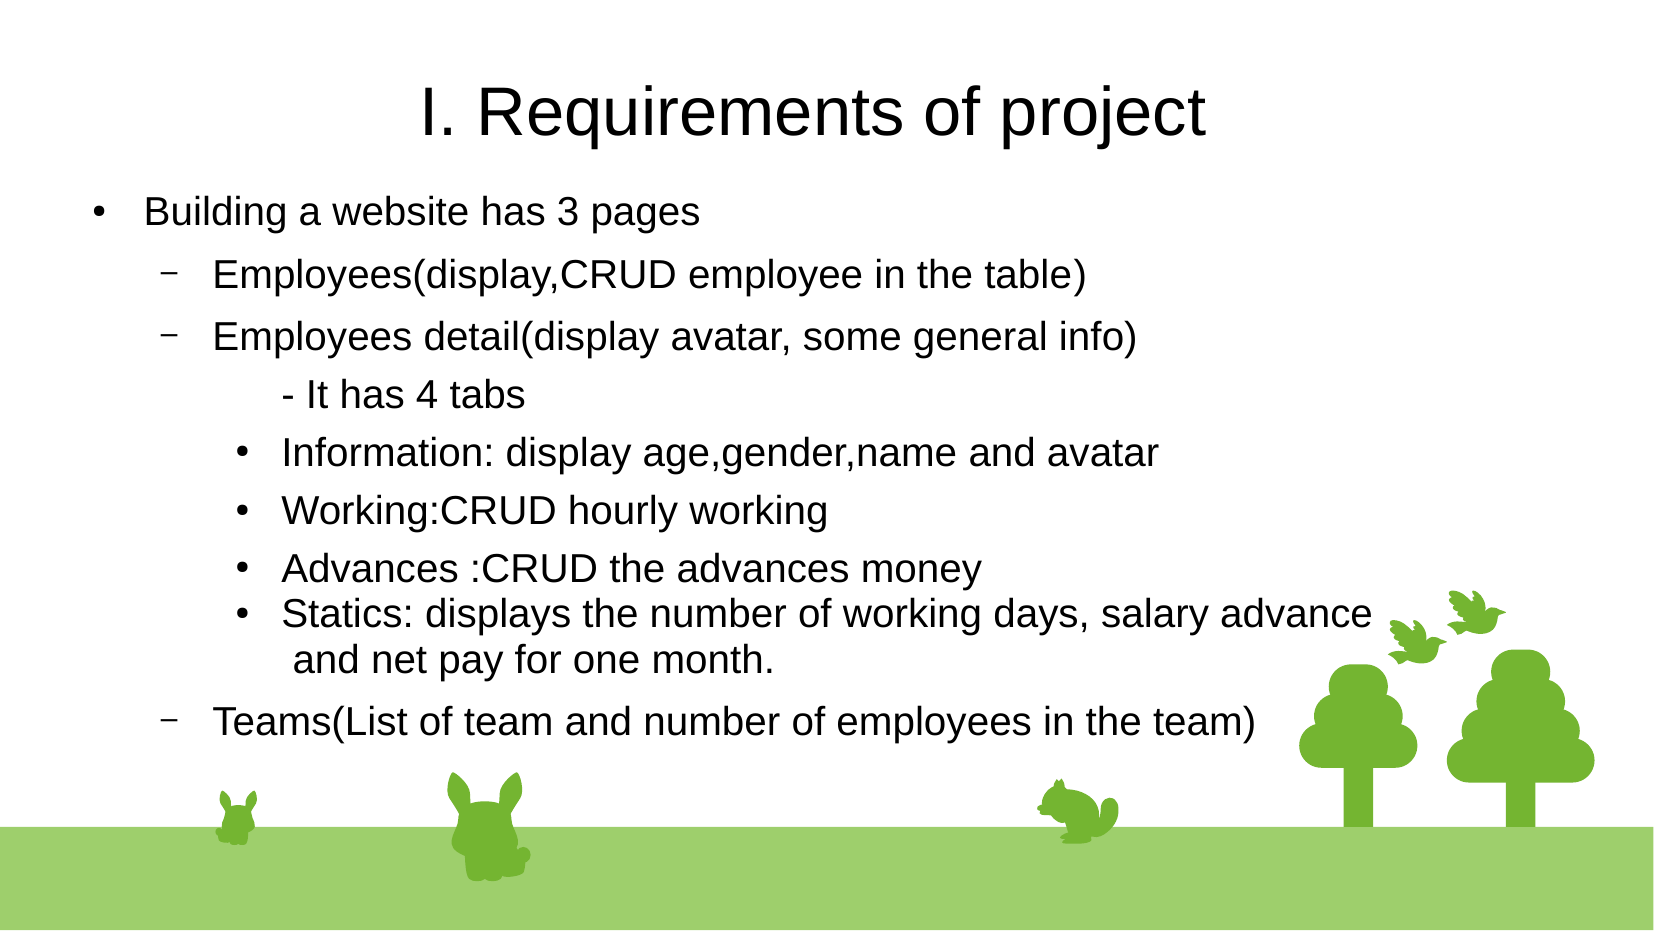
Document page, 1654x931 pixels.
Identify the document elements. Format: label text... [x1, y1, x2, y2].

list Building a website has 3 pages Employees(display,CRUD employee in the table) Employees detail(display avatar, some general info) - It has 4 tabs Information: display age,gender,name and avatar Working:CRUD hourly working Advances :CRUD the advances money Statics: displays the number of working days, salary advance and net pay for one month. Teams(List of team and number of employees in the team) [75, 188, 1552, 751]
title I. Requirements of project [75, 37, 1552, 186]
